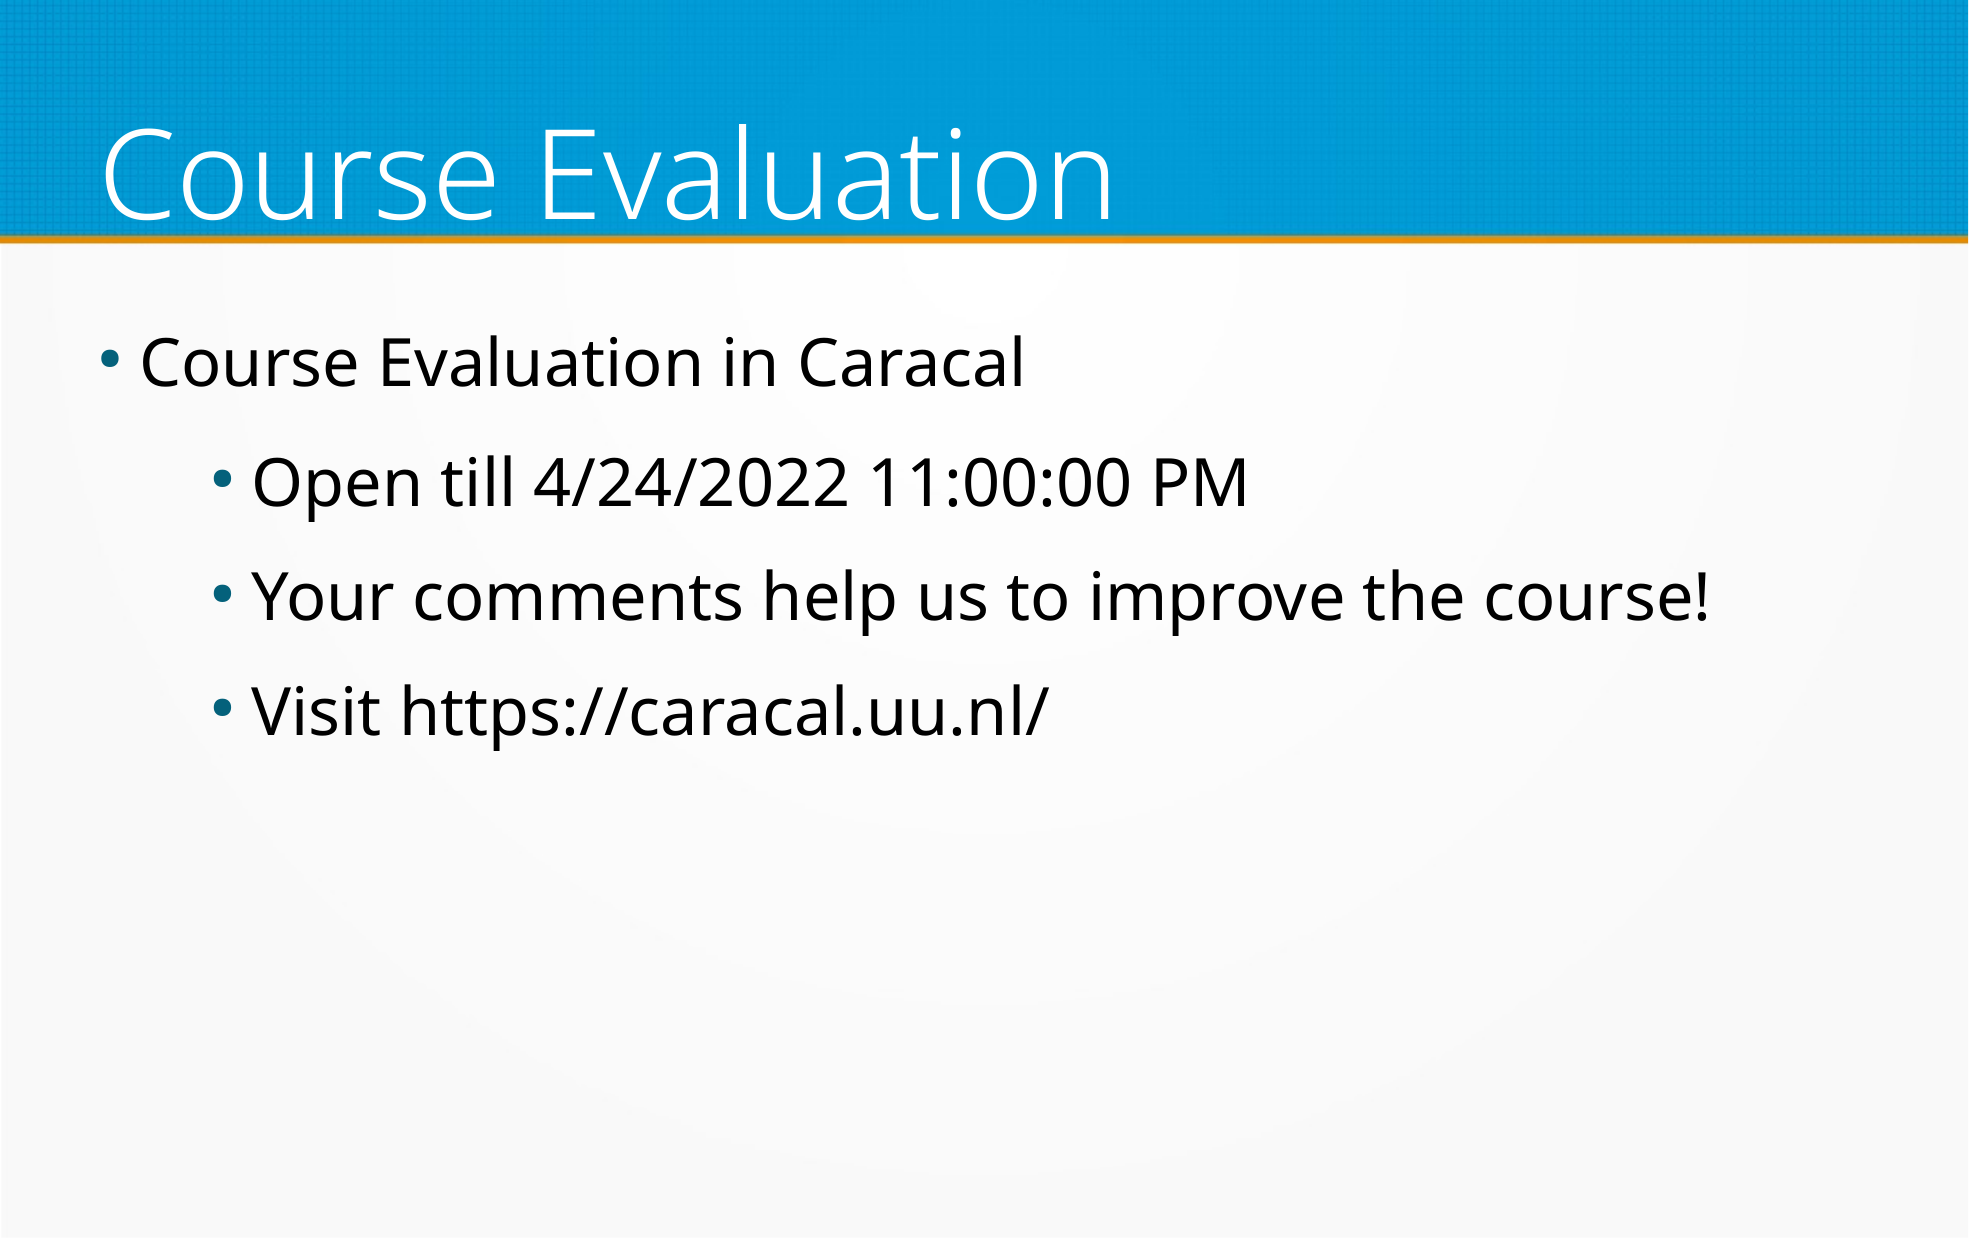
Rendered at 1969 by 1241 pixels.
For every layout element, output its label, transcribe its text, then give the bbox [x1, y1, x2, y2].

picture [0, 233, 1969, 1241]
list Course Evaluation in Caracal Open till 4/24/2022 11:00:00 PM Your comments help us to improve the course! Visit https://caracal.uu.nl/ [98, 315, 1860, 1156]
title Course Evaluation [98, 49, 1870, 257]
